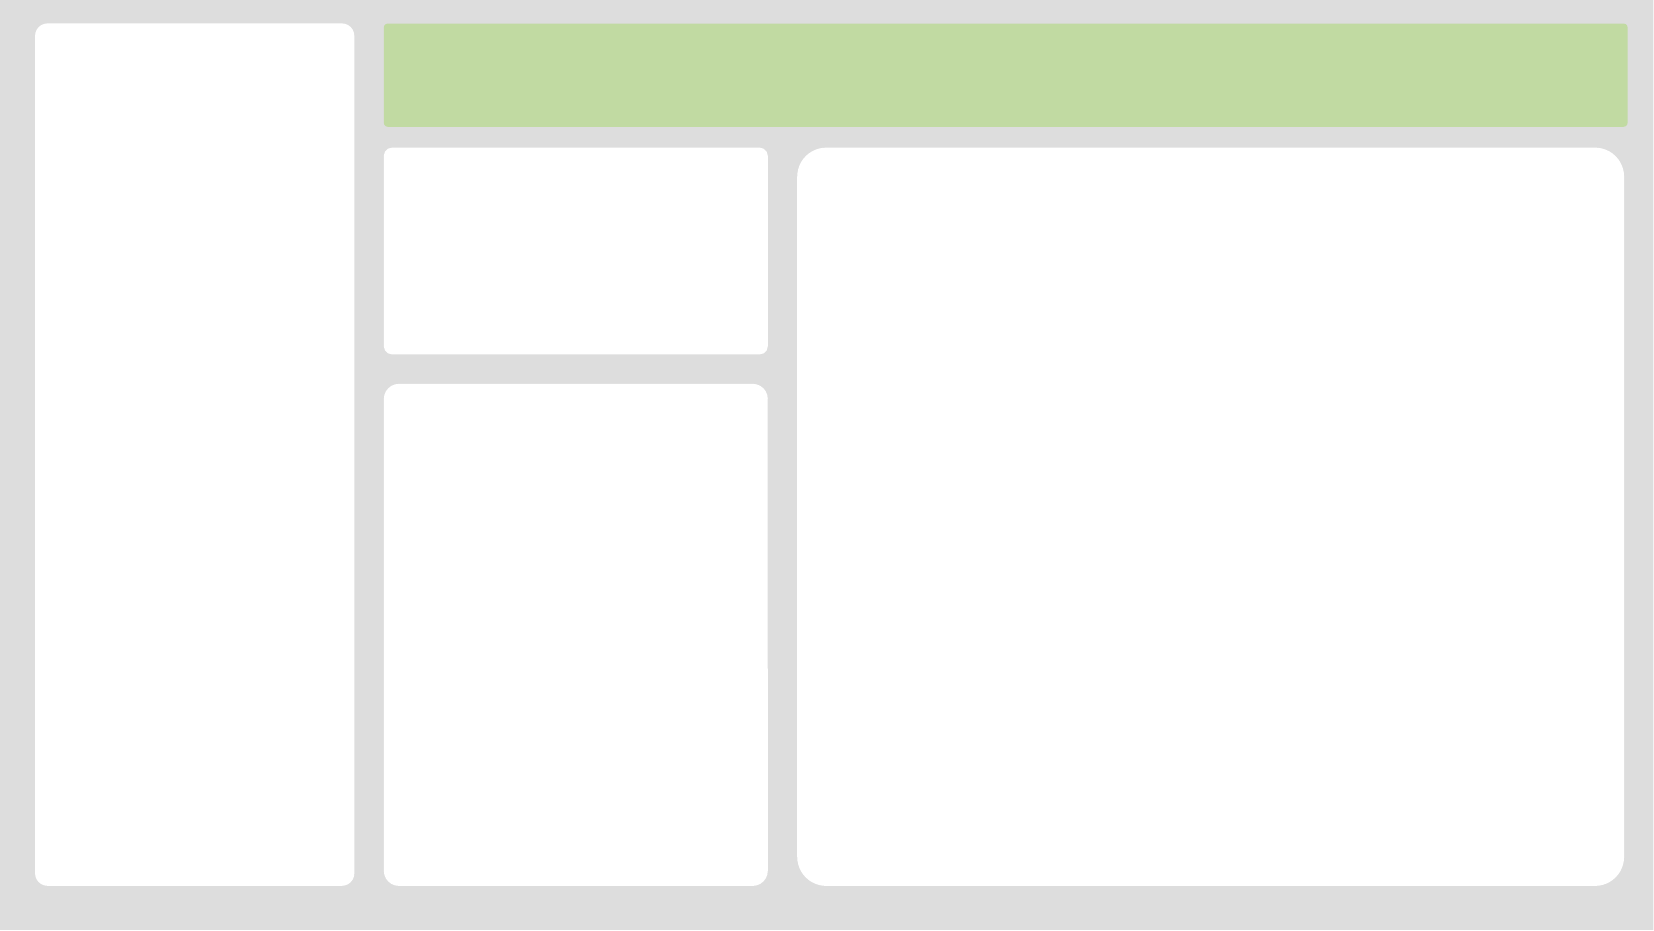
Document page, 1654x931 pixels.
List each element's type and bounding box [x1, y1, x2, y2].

text_box [35, 23, 355, 886]
text_box [383, 23, 1628, 127]
text_box [383, 147, 768, 355]
text_box [797, 147, 1625, 886]
text_box [383, 383, 768, 886]
